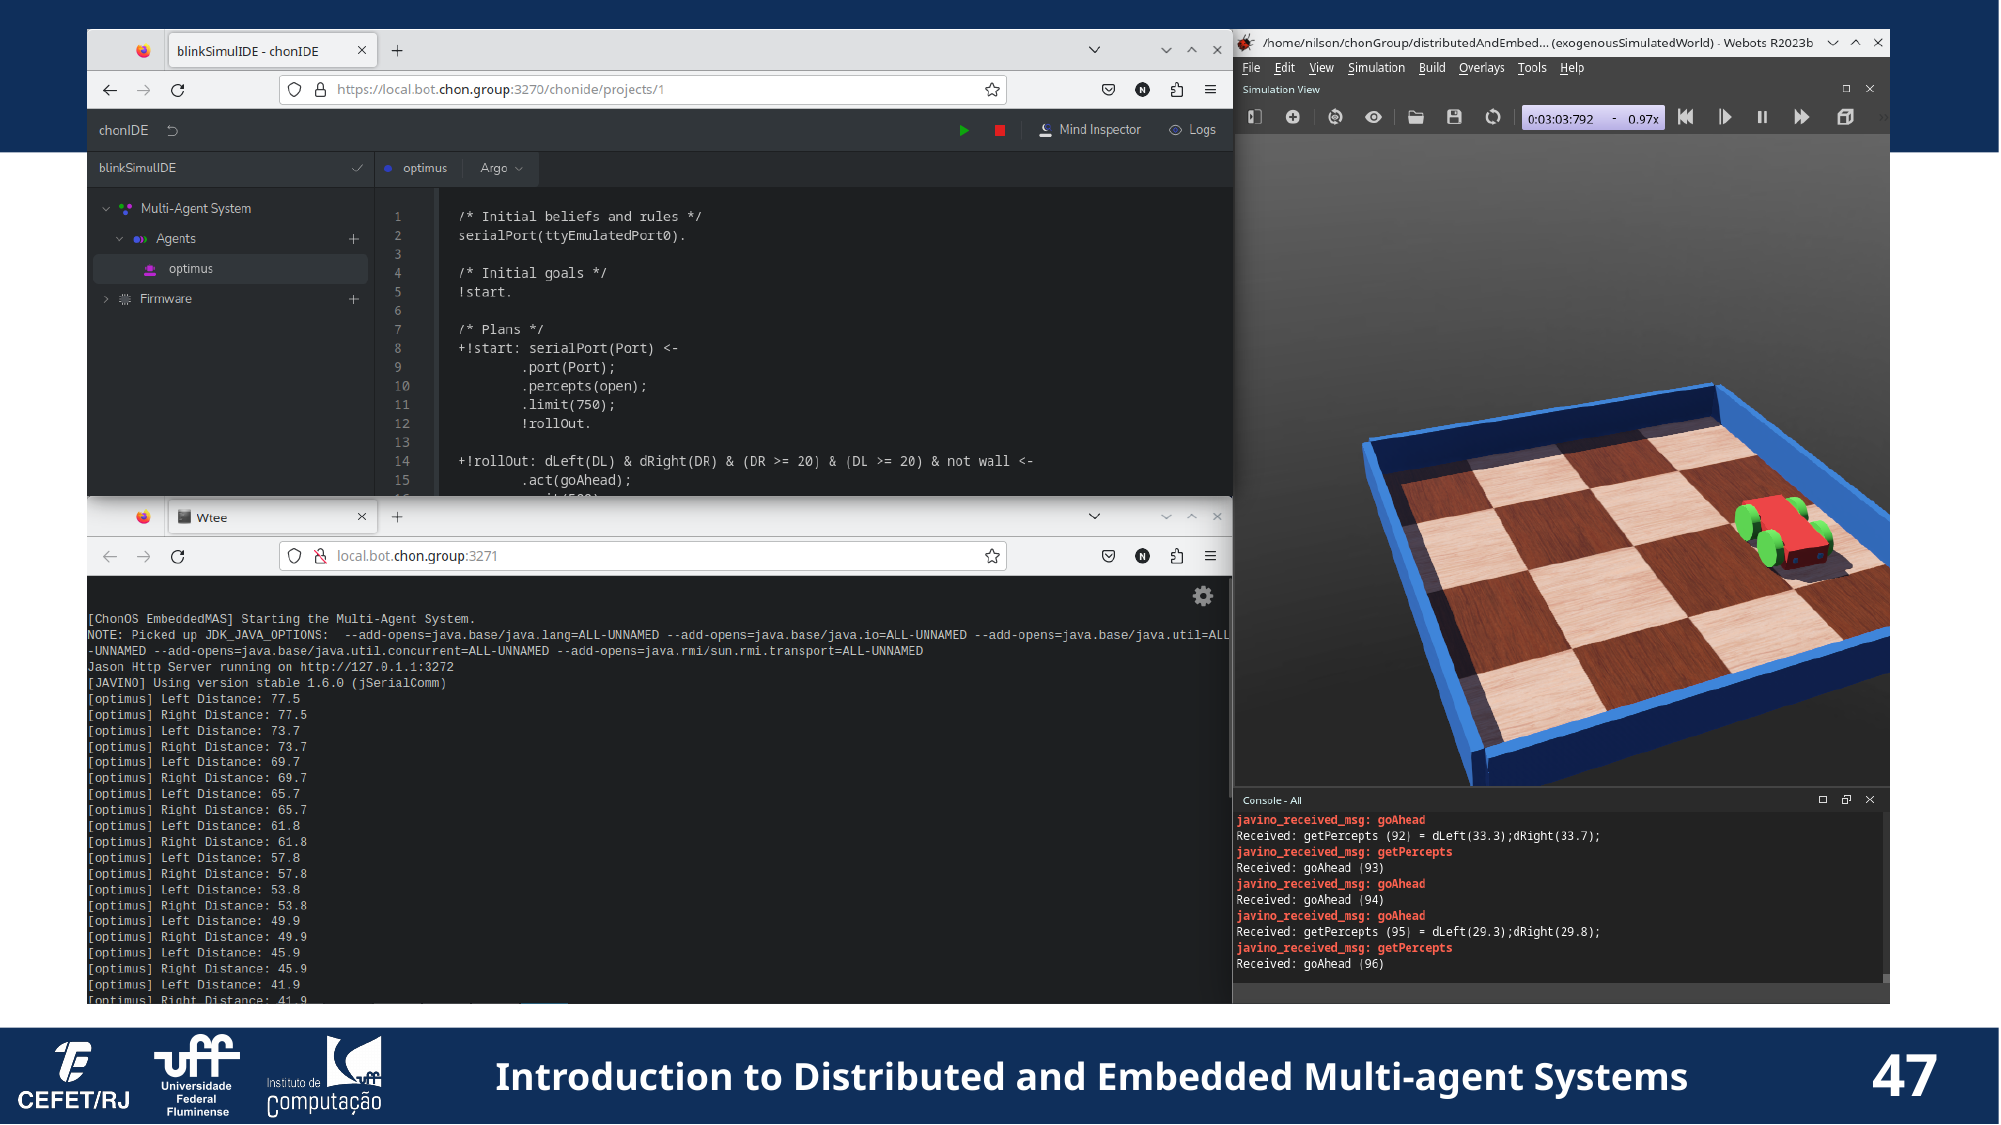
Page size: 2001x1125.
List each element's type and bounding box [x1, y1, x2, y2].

picture [153, 1033, 241, 1121]
picture [18, 1021, 129, 1125]
picture [87, 29, 1890, 1004]
picture [265, 1033, 383, 1118]
